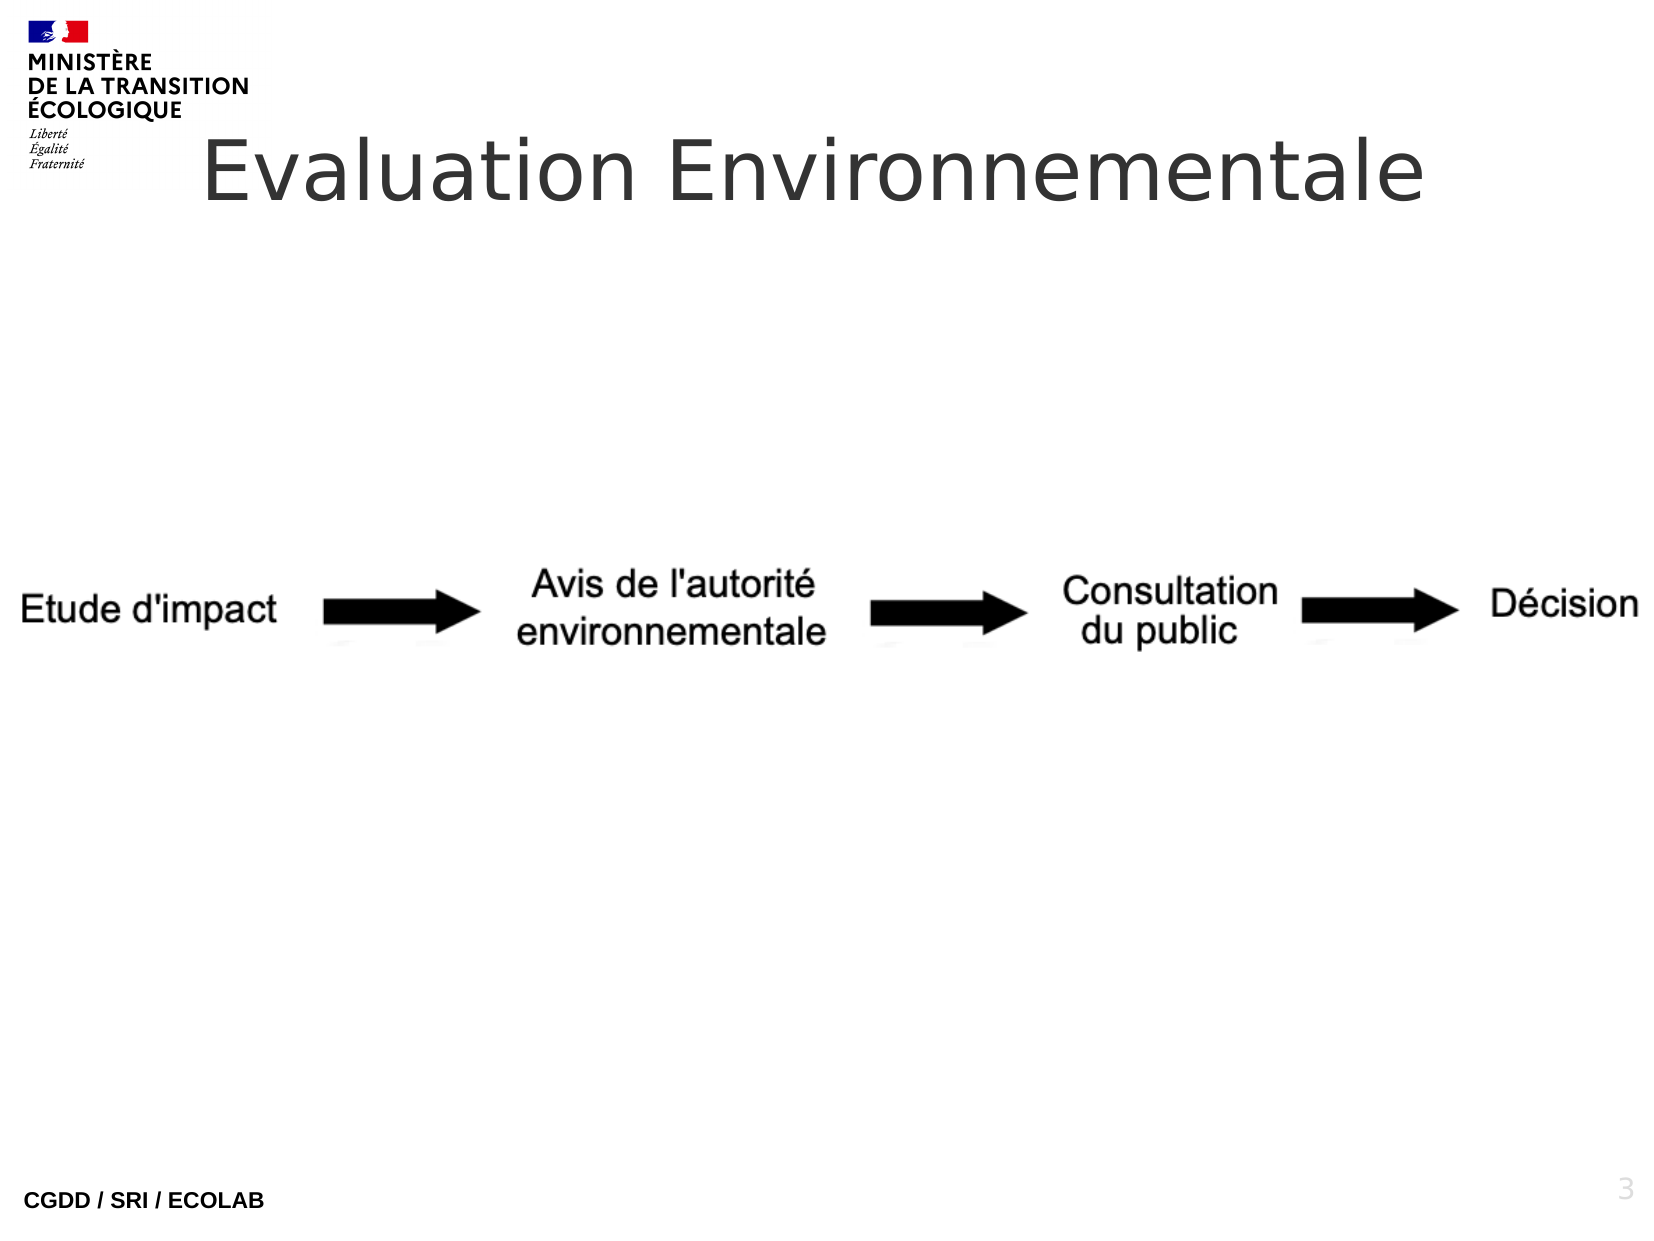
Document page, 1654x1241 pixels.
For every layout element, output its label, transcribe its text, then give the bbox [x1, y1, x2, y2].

picture [7, 0, 272, 190]
picture [10, 558, 1654, 659]
title Evaluation Environnementale [114, 73, 1539, 271]
